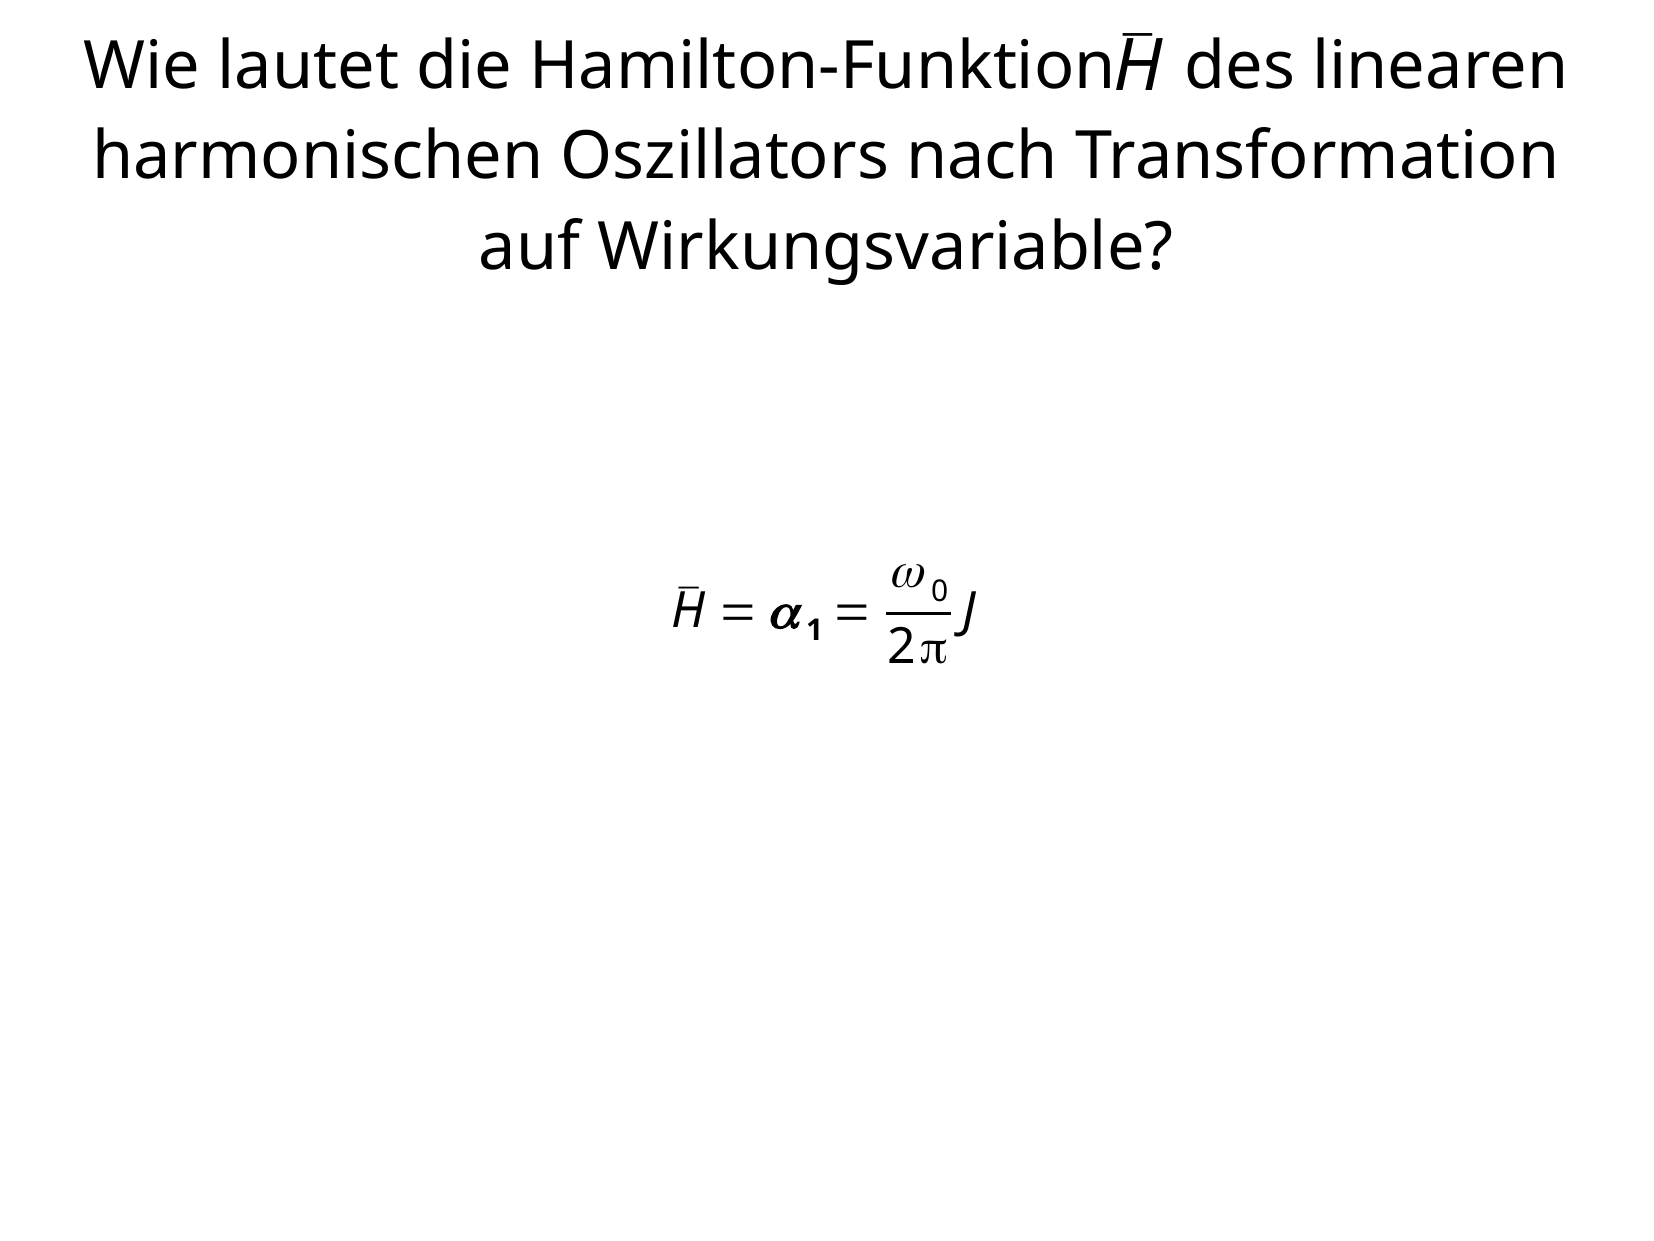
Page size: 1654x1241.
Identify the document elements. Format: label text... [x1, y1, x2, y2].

chart [665, 562, 989, 678]
chart [1104, 22, 1174, 112]
title Wie lautet die Hamilton-Funktion des linearen harmonischen Oszillators nach Transformation auf Wirkungsvariable? [82, 19, 1571, 287]
